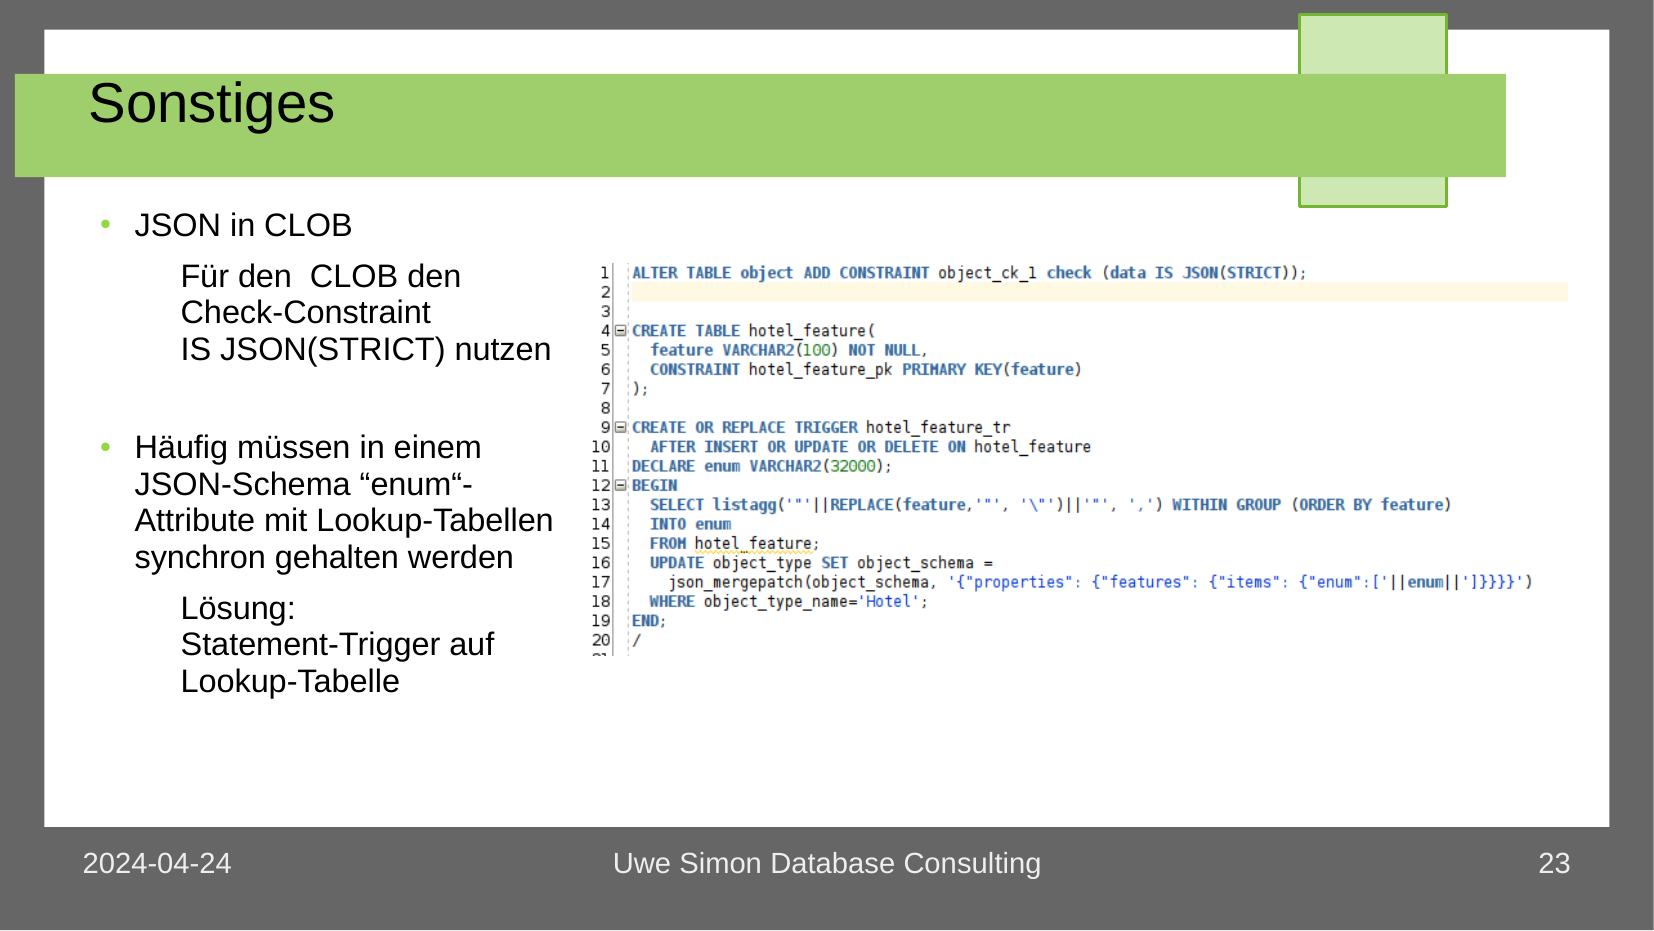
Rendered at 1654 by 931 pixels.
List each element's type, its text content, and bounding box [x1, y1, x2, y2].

picture [584, 263, 1568, 656]
title Sonstiges [88, 29, 1565, 178]
list JSON in CLOB Für den CLOB den Check-Constraint IS JSON(STRICT) nutzen Häufig müssen in einem JSON-Schema “enum“-Attribute mit Lookup-Tabellen synchron gehalten werden Lösung: Statement-Trigger auf Lookup-Tabelle [88, 206, 560, 739]
